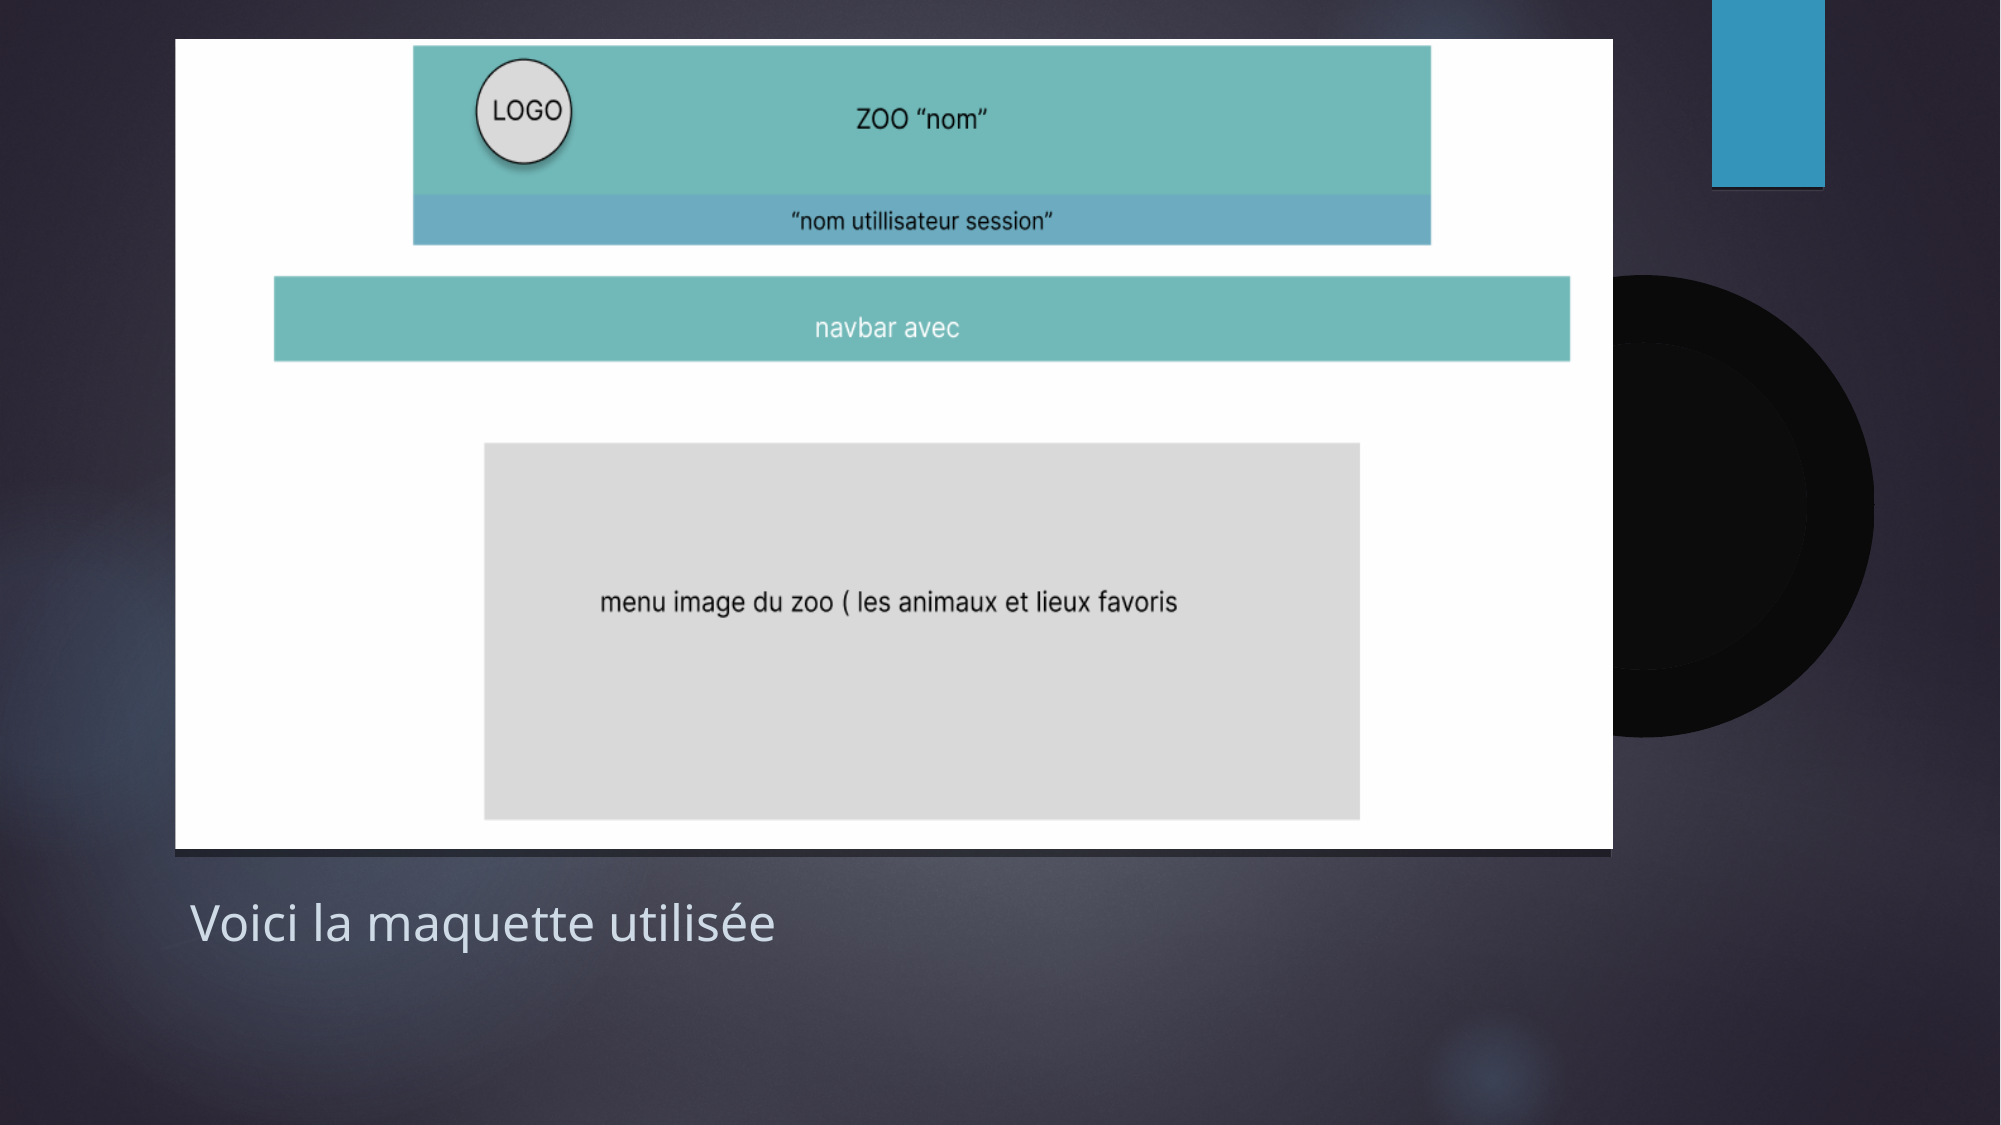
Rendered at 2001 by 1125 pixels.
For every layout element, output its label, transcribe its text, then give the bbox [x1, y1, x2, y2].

picture [175, 39, 1624, 849]
title Voici la maquette utilisée [175, 865, 1624, 959]
